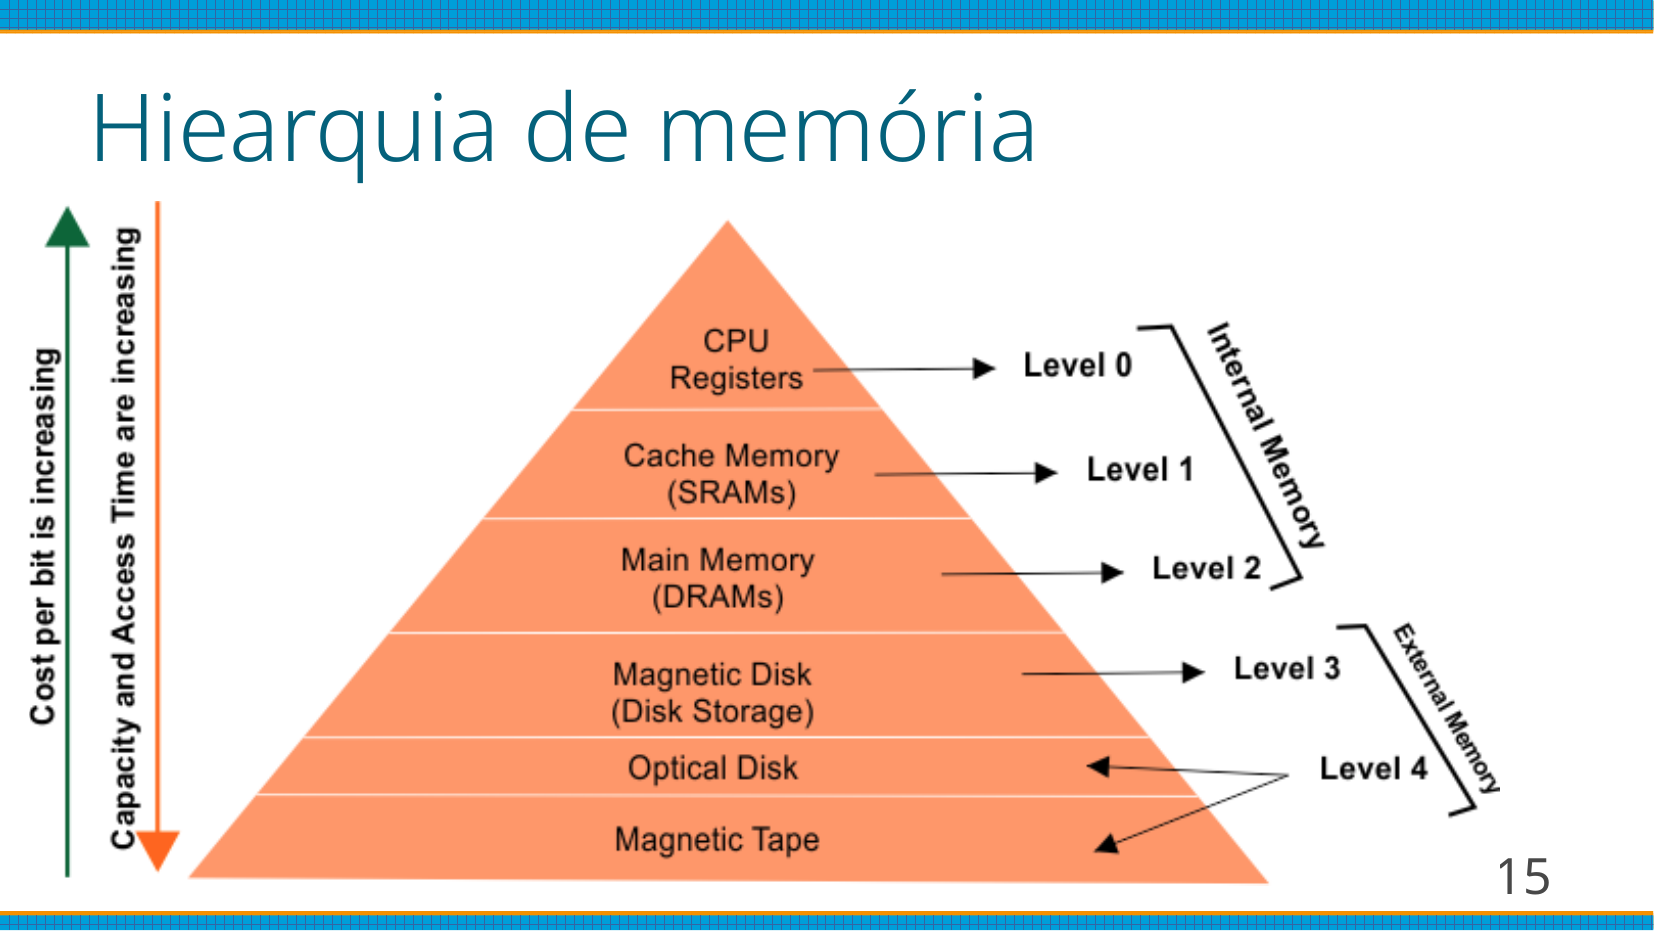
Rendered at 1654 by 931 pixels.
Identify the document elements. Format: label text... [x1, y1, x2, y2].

picture [29, 201, 1500, 886]
title Hiearquia de memória [88, 44, 1565, 207]
